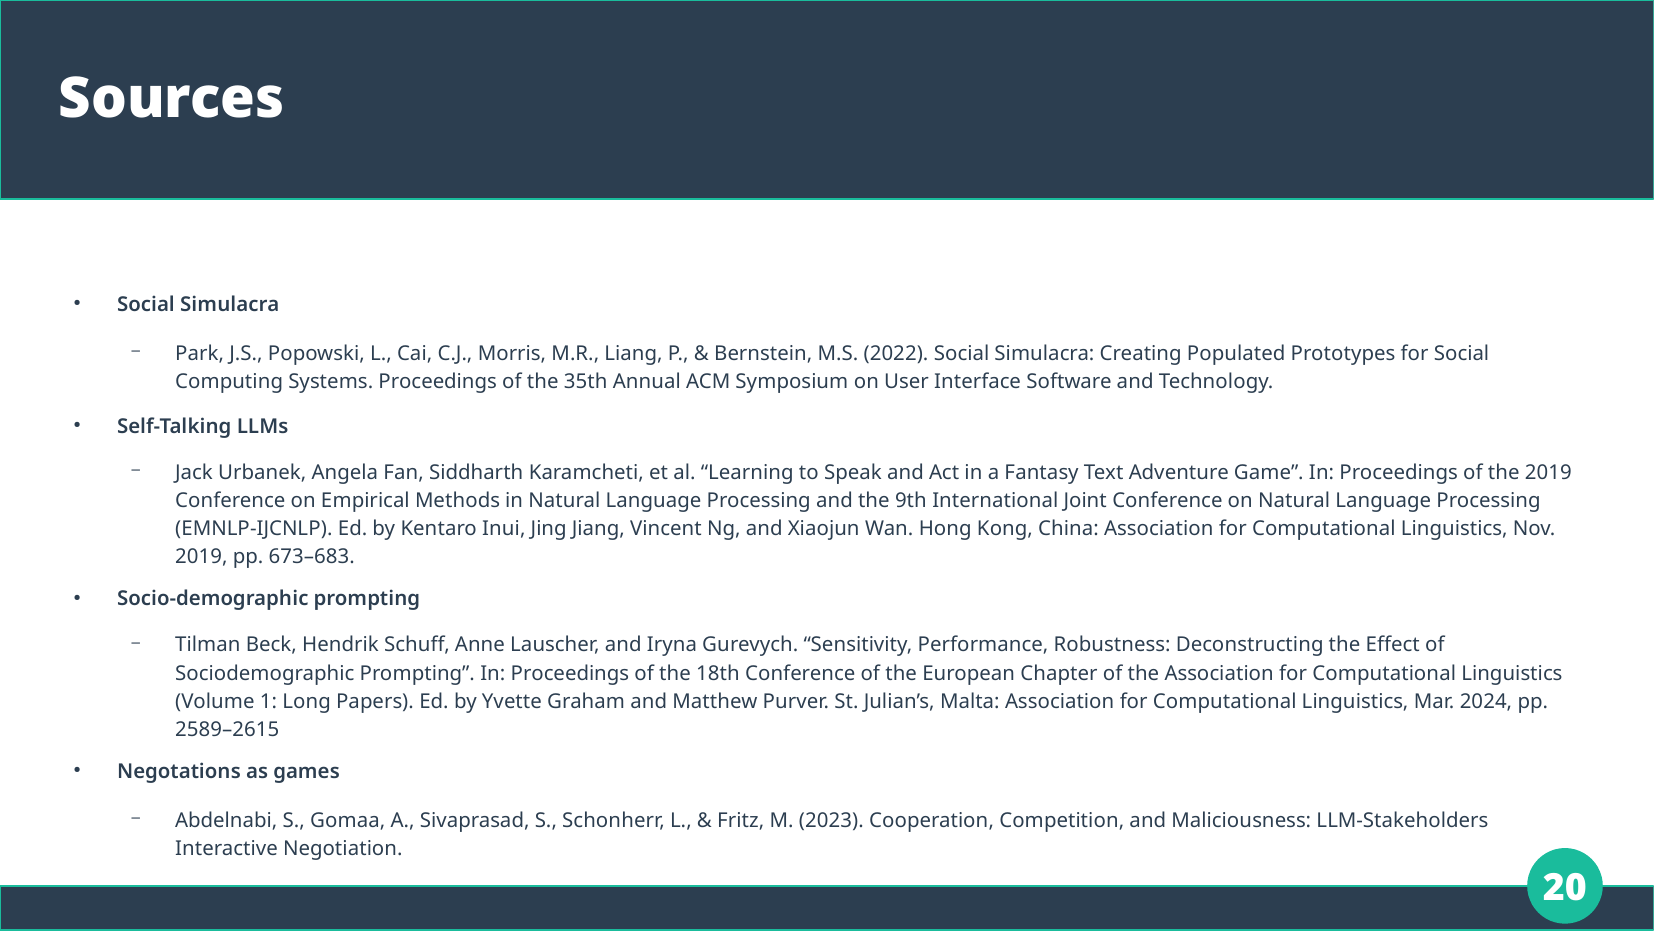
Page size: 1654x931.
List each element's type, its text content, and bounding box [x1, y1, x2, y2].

list Social Simulacra Park, J.S., Popowski, L., Cai, C.J., Morris, M.R., Liang, P., & Bernstein, M.S. (2022). Social Simulacra: Creating Populated Prototypes for Social Computing Systems. Proceedings of the 35th Annual ACM Symposium on User Interface Software and Technology. Self-Talking LLMs Jack Urbanek, Angela Fan, Siddharth Karamcheti, et al. “Learning to Speak and Act in a Fantasy Text Adventure Game”. In: Proceedings of the 2019 Conference on Empirical Methods in Natural Language Processing and the 9th International Joint Conference on Natural Language Processing (EMNLP-IJCNLP). Ed. by Kentaro Inui, Jing Jiang, Vincent Ng, and Xiaojun Wan. Hong Kong, China: Association for Computational Linguistics, Nov. 2019, pp. 673–683. Socio-demographic prompting Tilman Beck, Hendrik Schuff, Anne Lauscher, and Iryna Gurevych. “Sensitivity, Performance, Robustness: Deconstructing the Effect of Sociodemographic Prompting”. In: Proceedings of the 18th Conference of the European Chapter of the Association for Computational Linguistics (Volume 1: Long Papers). Ed. by Yvette Graham and Matthew Purver. St. Julian’s, Malta: Association for Computational Linguistics, Mar. 2024, pp. 2589–2615 Negotations as games Abdelnabi, S., Gomaa, A., Sivaprasad, S., Schonherr, L., & Fritz, M. (2023). Cooperation, Competition, and Maliciousness: LLM-Stakeholders Interactive Negotiation. [59, 243, 1595, 864]
title Sources [59, 37, 1595, 155]
